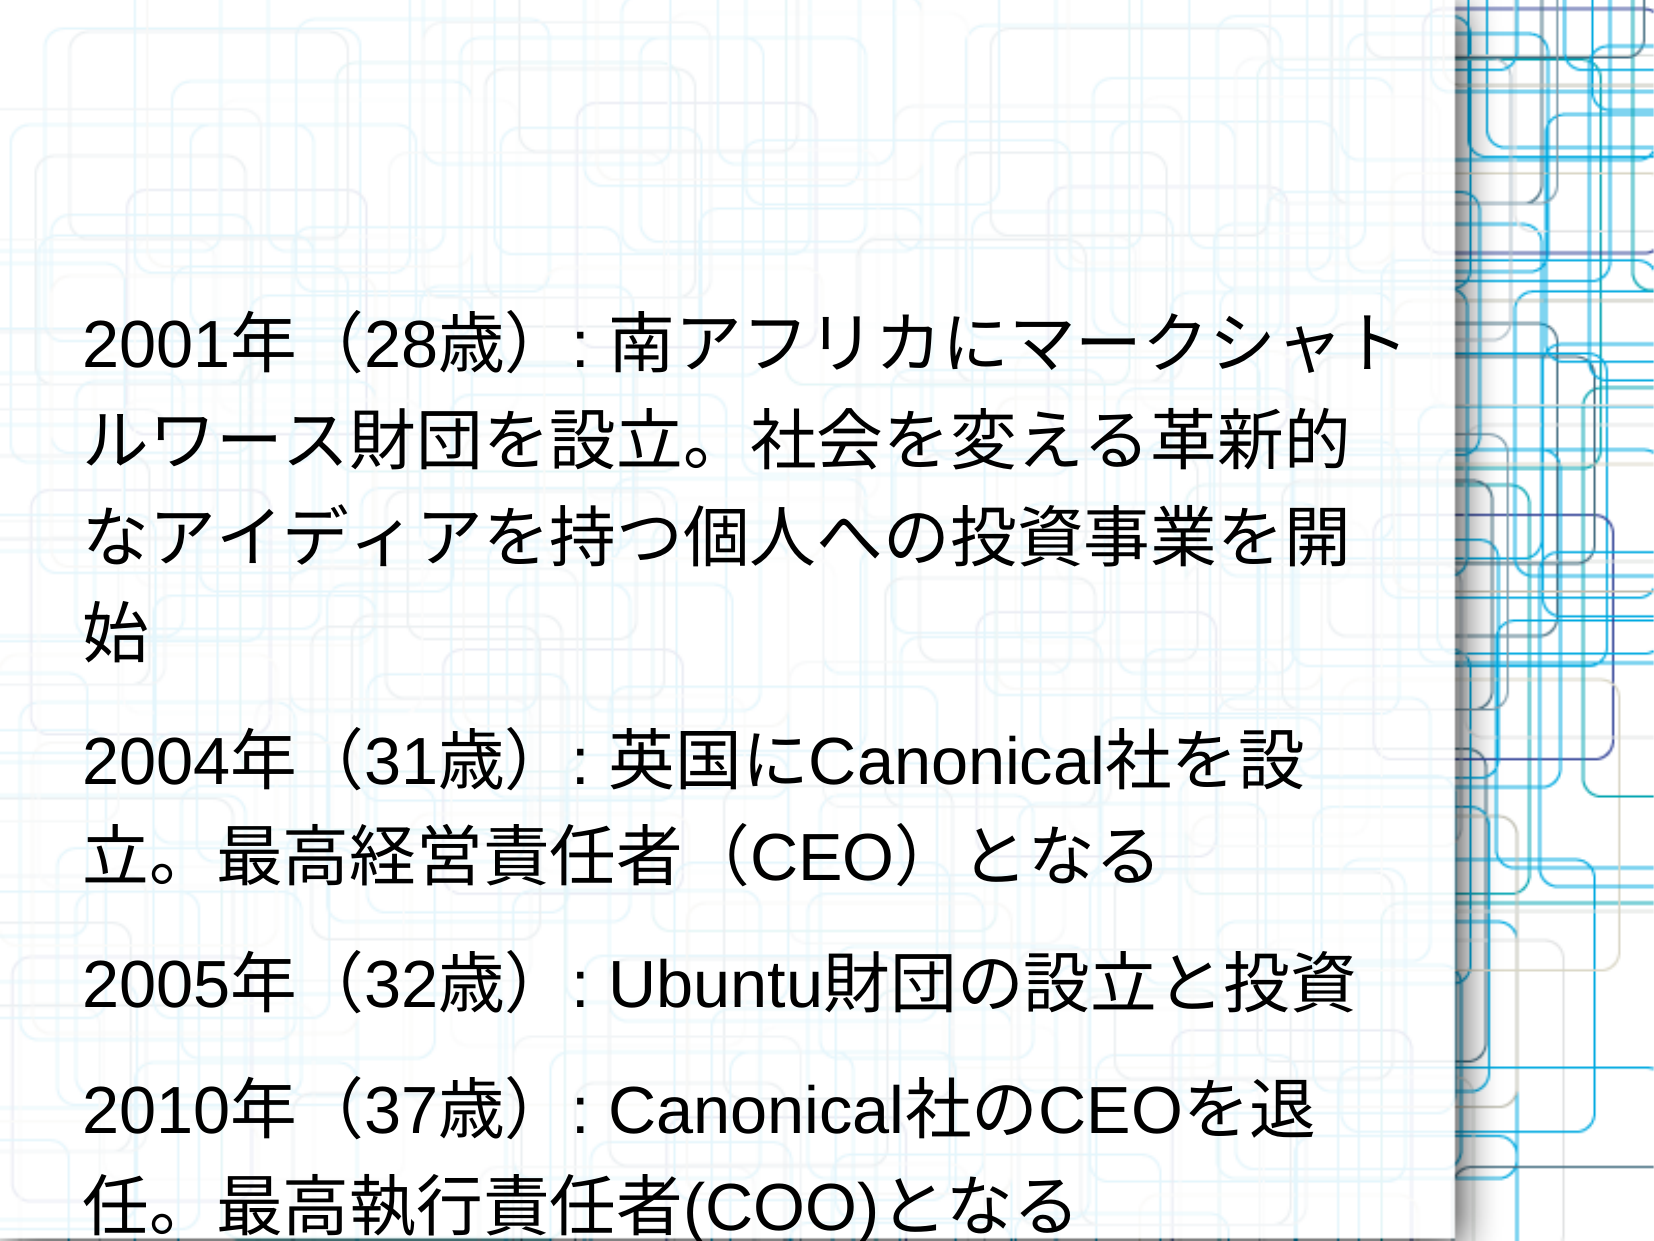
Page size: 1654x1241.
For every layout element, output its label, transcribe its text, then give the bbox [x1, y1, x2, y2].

picture [0, 0, 1654, 1241]
list 2001年（28歳）: 南アフリカにマークシャトルワース財団を設立。社会を変える革新的なアイディアを持つ個人への投資事業を開始 2004年（31歳）: 英国にCanonical社を設立。最高経営責任者（CEO）となる 2005年（32歳）: Ubuntu財団の設立と投資 2010年（37歳）: Canonical社のCEOを退任。最高執行責任者(COO)となる [82, 290, 1418, 1010]
